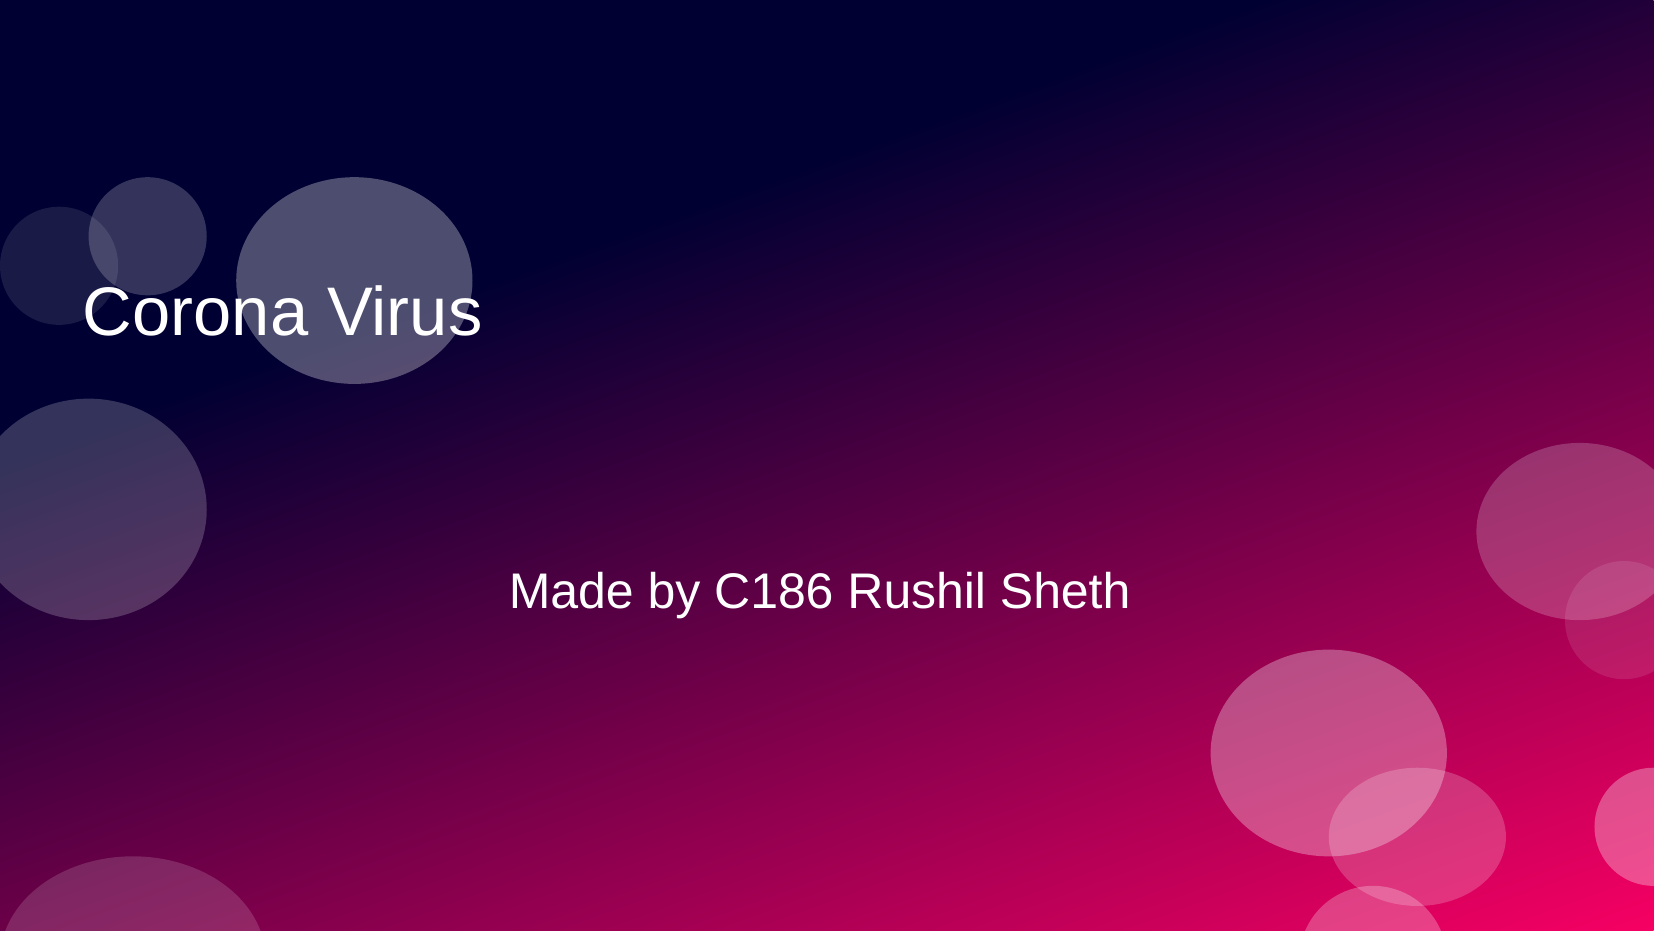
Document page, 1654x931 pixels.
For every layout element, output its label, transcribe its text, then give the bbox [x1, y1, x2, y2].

title Corona Virus [82, 234, 1571, 390]
subtitle Made by C186 Rushil Sheth [82, 425, 1571, 758]
